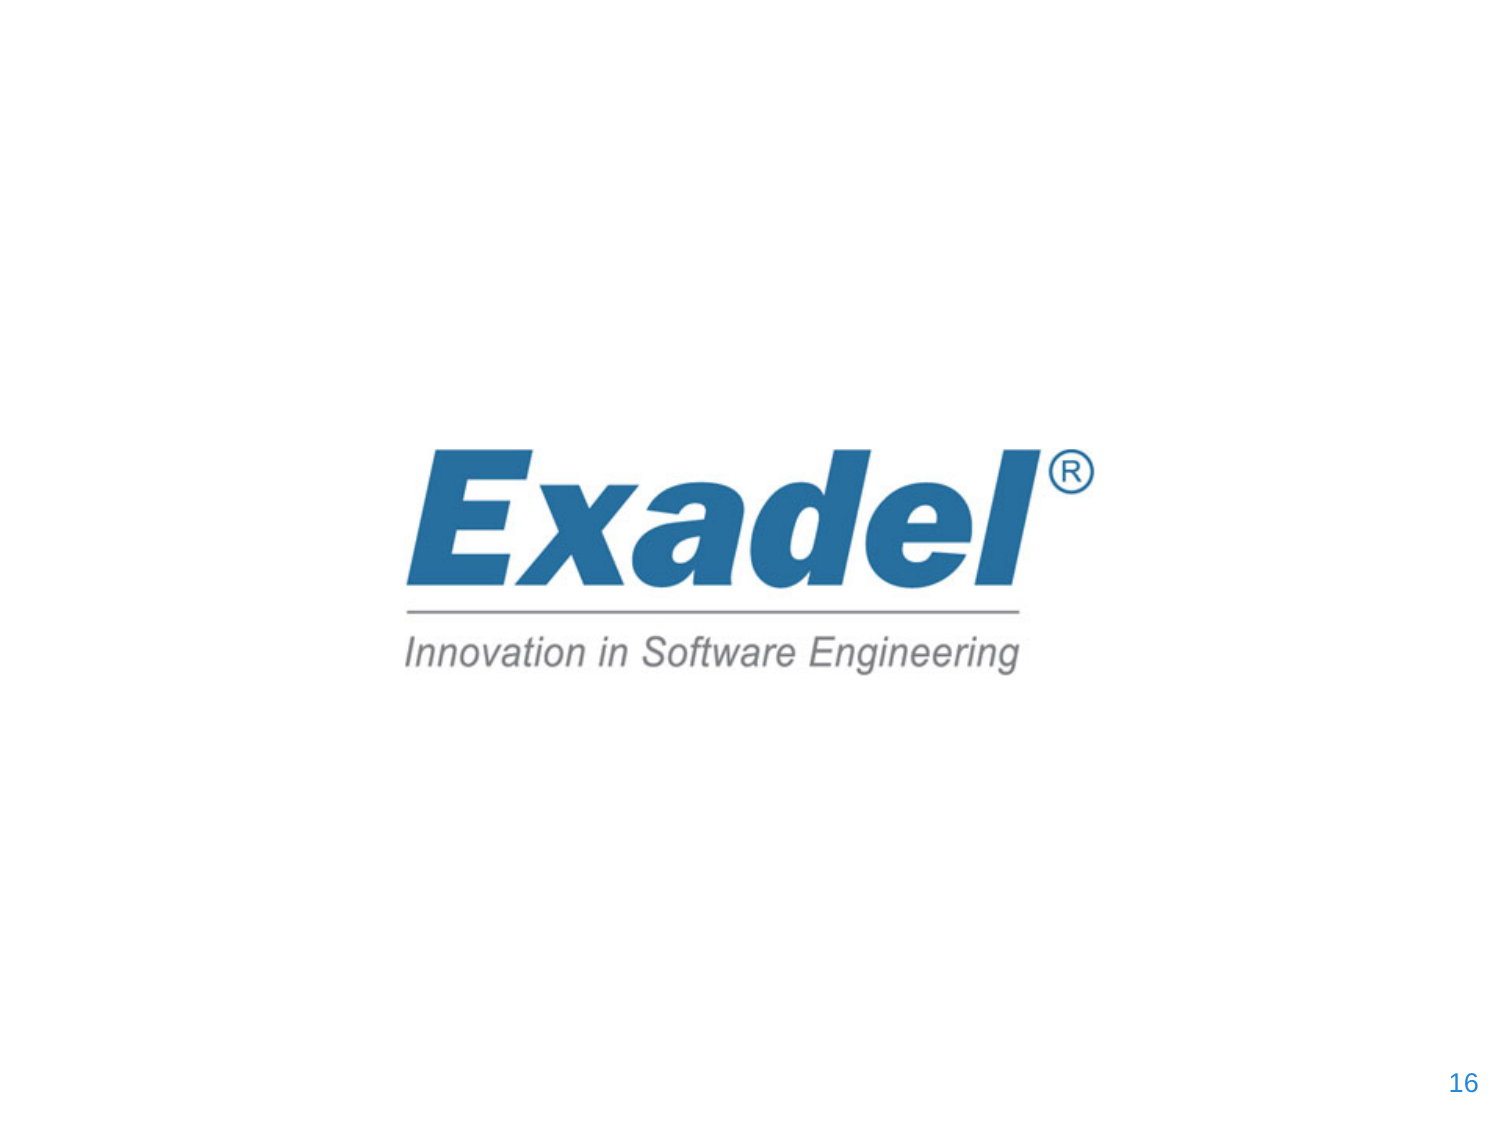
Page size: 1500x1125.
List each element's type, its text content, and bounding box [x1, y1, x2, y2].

slide_number <number> [1403, 1038, 1494, 1125]
picture [404, 448, 1096, 677]
